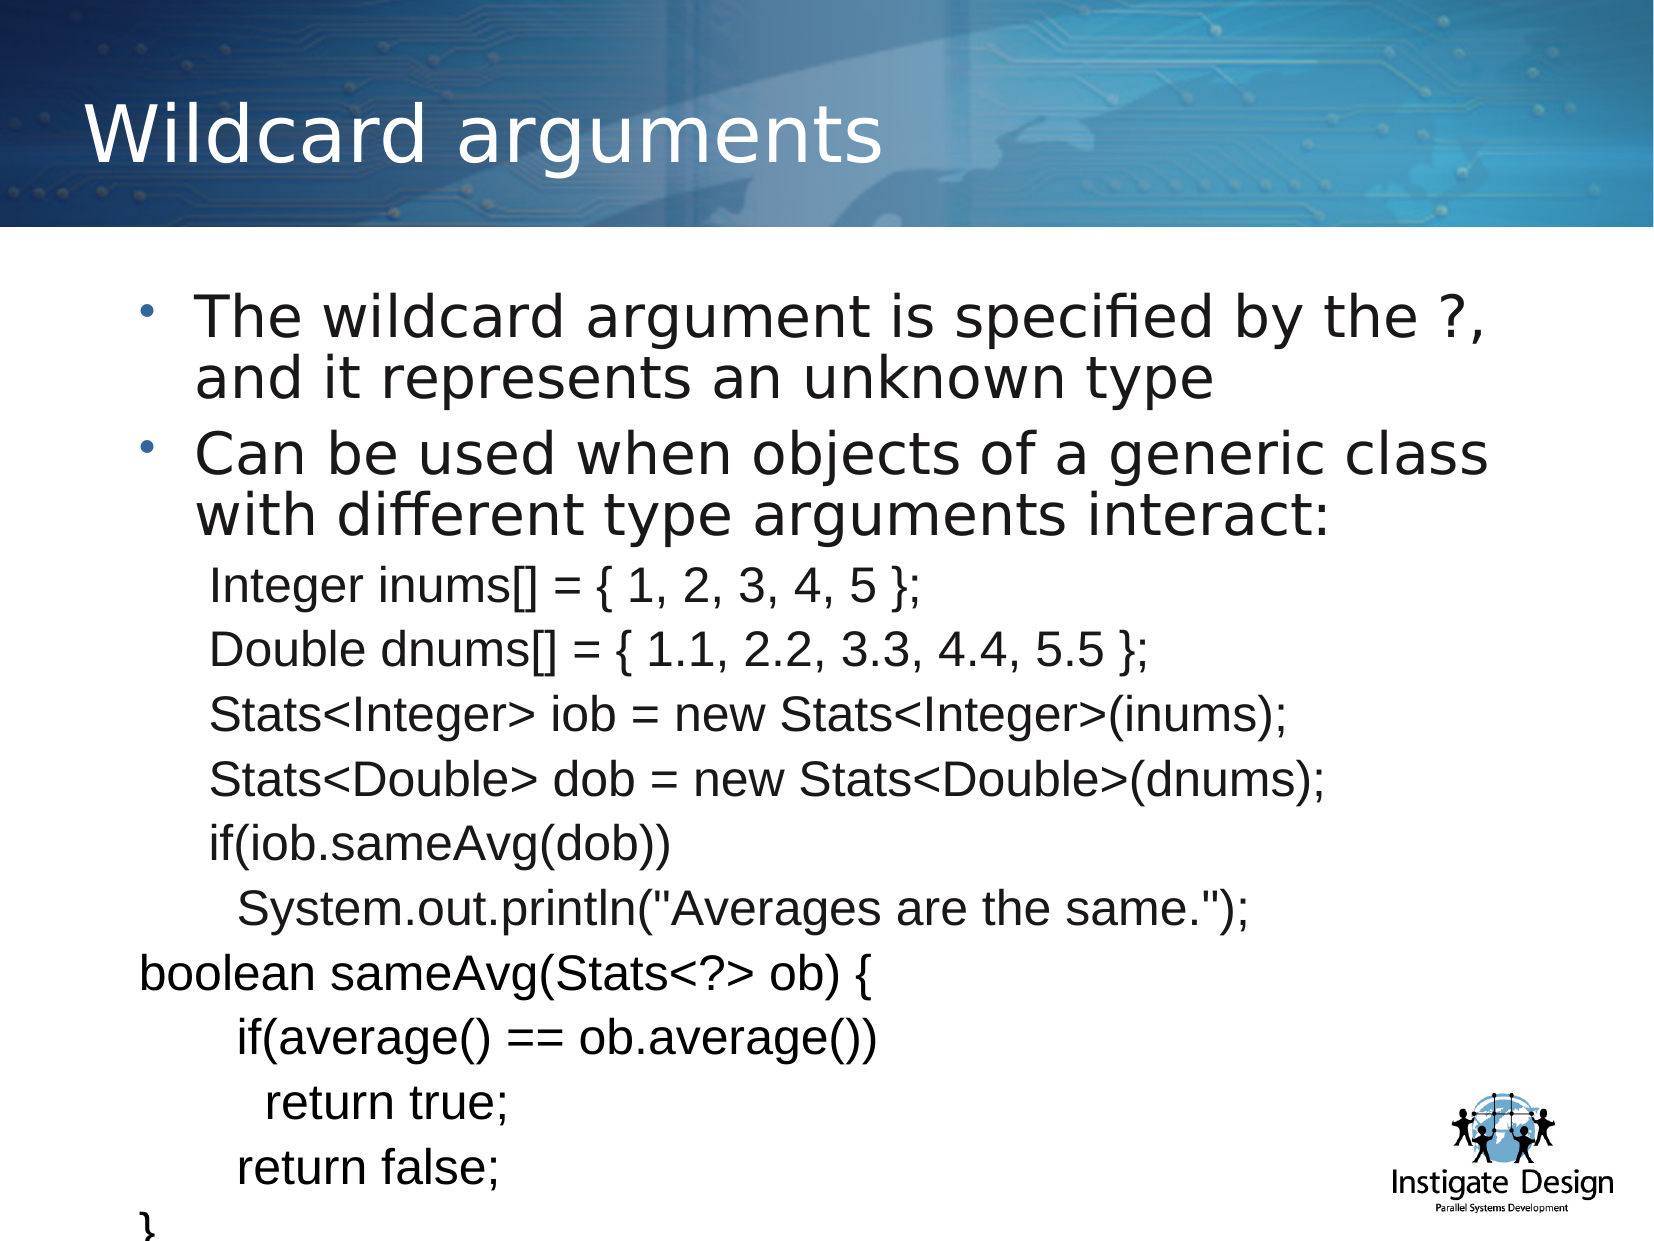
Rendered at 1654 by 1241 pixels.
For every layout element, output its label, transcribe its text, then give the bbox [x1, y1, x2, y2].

picture [0, 0, 1654, 227]
picture [1571, 1093, 1613, 1213]
list The wildcard argument is specified by the ?, and it represents an unknown type Can be used when objects of a generic class with different type arguments interact: Integer inums[] = { 1, 2, 3, 4, 5 }; Double dnums[] = { 1.1, 2.2, 3.3, 4.4, 5.5 }; Stats<Integer> iob = new Stats<Integer>(inums); Stats<Double> dob = new Stats<Double>(dnums); if(iob.sameAvg(dob)) System.out.println("Averages are the same."); boolean sameAvg(Stats<?> ob) { if(average() == ob.average()) return true; return false; } [82, 289, 1571, 1241]
title Wildcard arguments [82, 49, 1570, 228]
